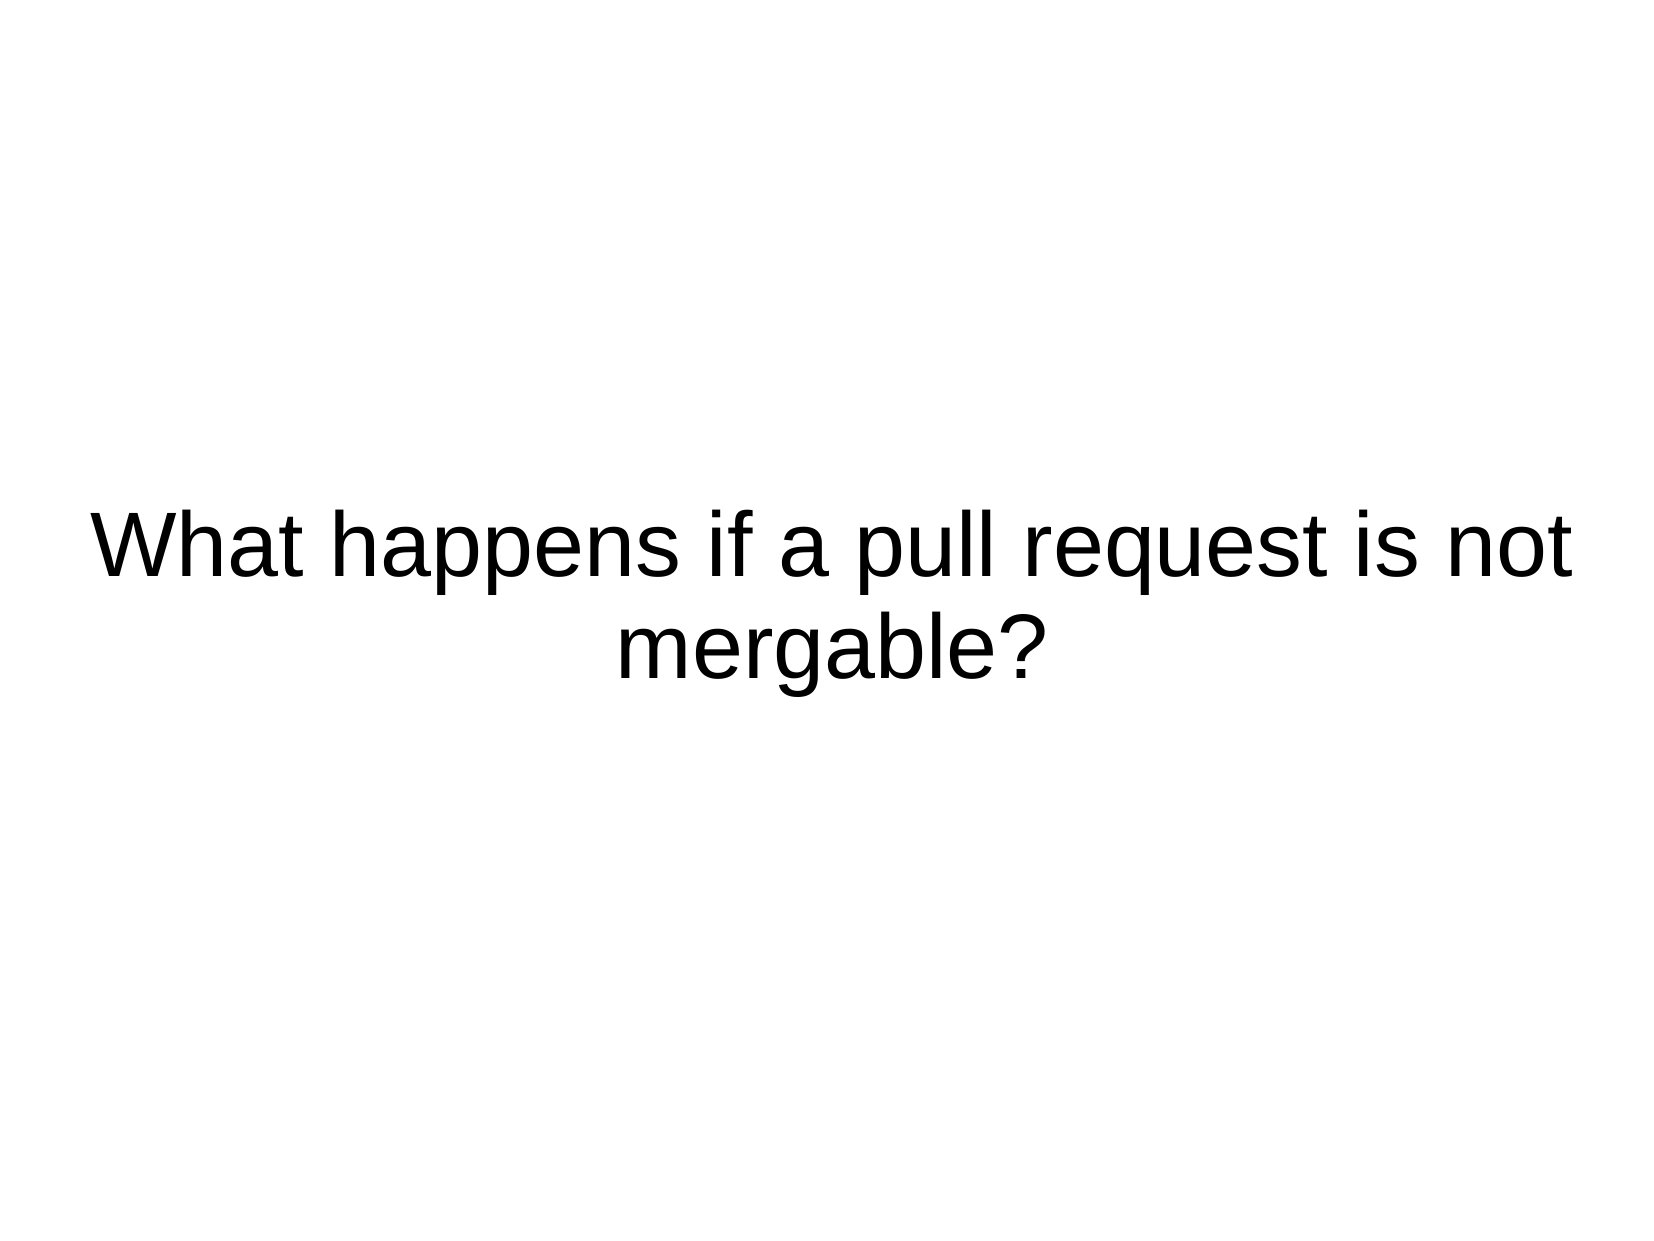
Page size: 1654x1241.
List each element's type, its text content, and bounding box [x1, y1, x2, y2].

title What happens if a pull request is not mergable? [88, 492, 1577, 700]
